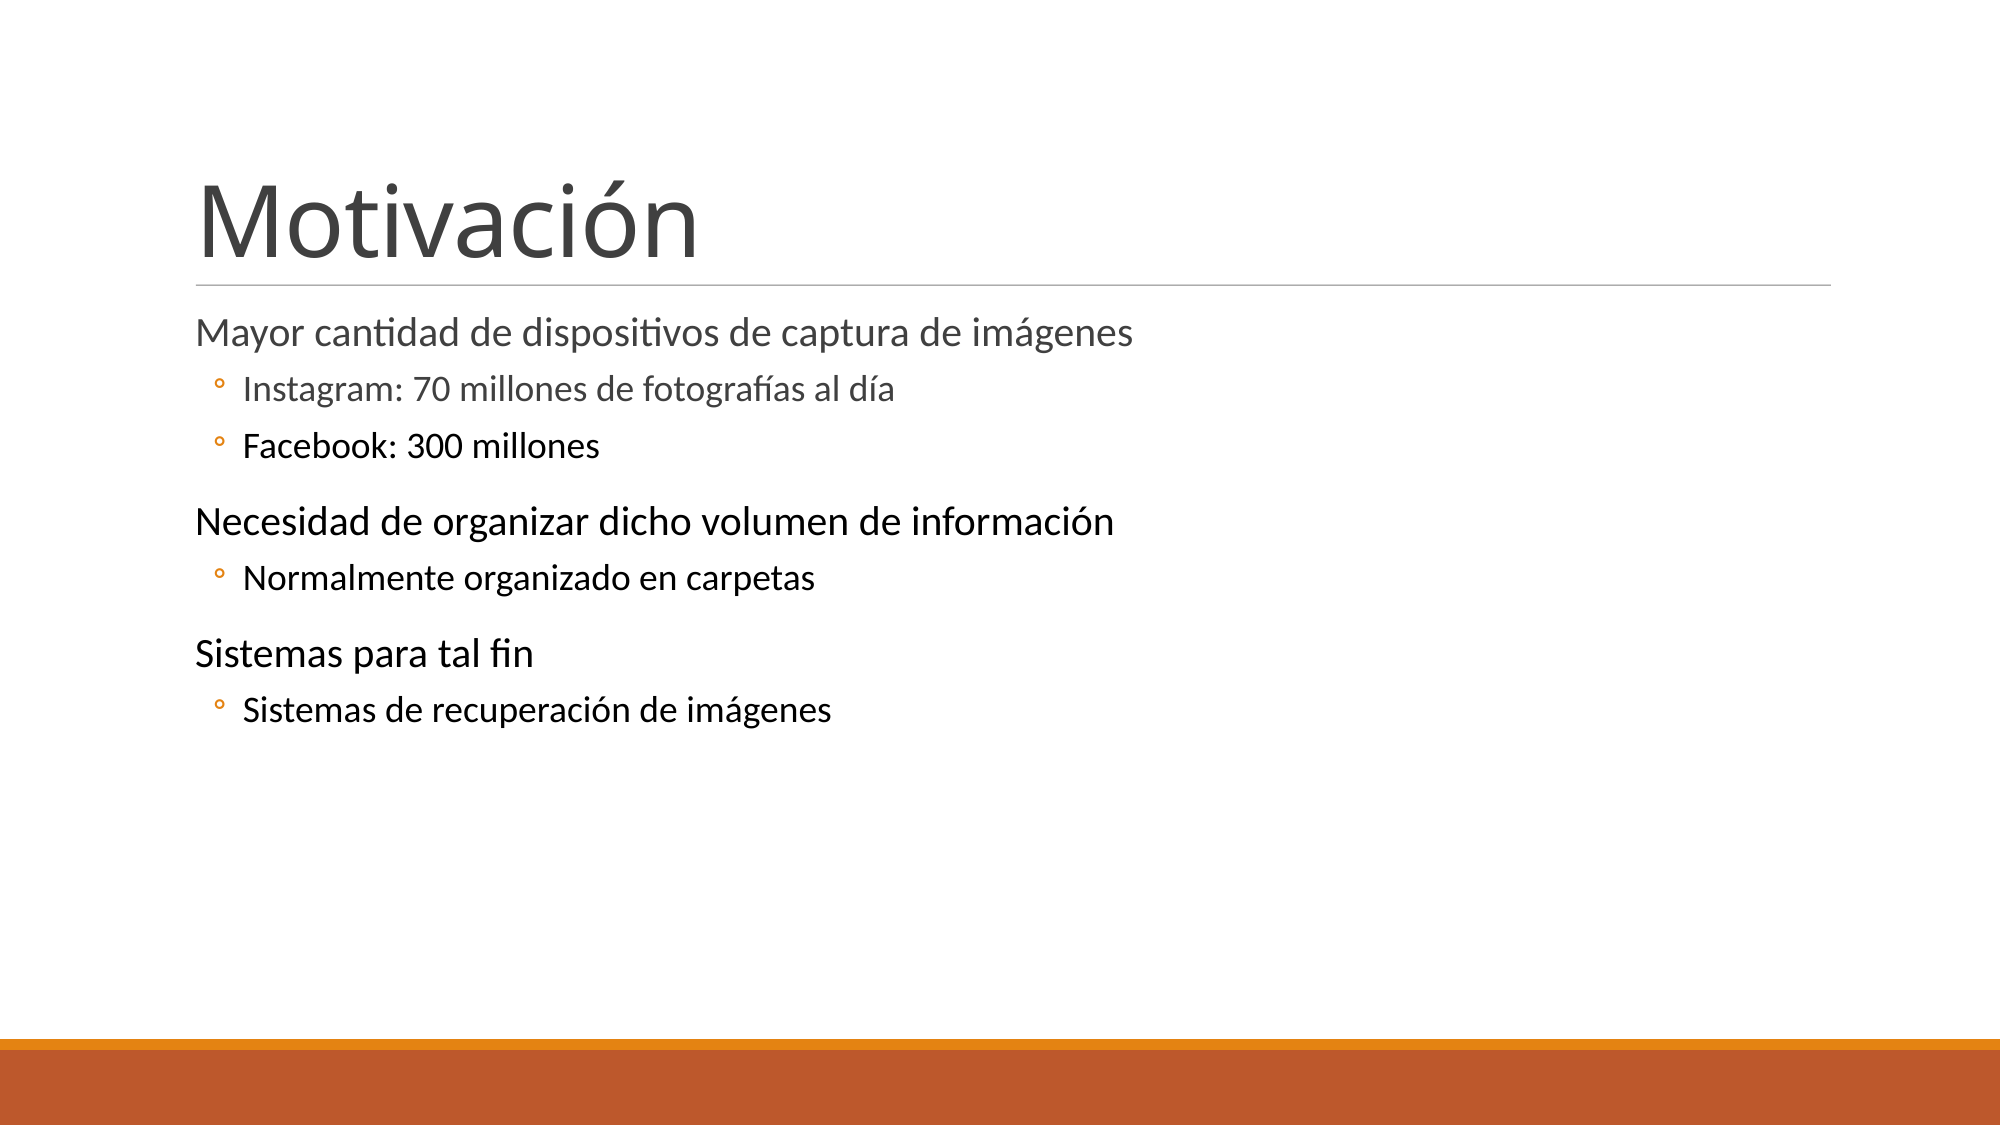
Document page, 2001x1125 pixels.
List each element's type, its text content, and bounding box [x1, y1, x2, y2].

list Mayor cantidad de dispositivos de captura de imágenes Instagram: 70 millones de fotografías al día Facebook: 300 millones Necesidad de organizar dicho volumen de información Normalmente organizado en carpetas Sistemas para tal fin Sistemas de recuperación de imágenes [180, 302, 1830, 963]
title Motivación [180, 47, 1830, 285]
